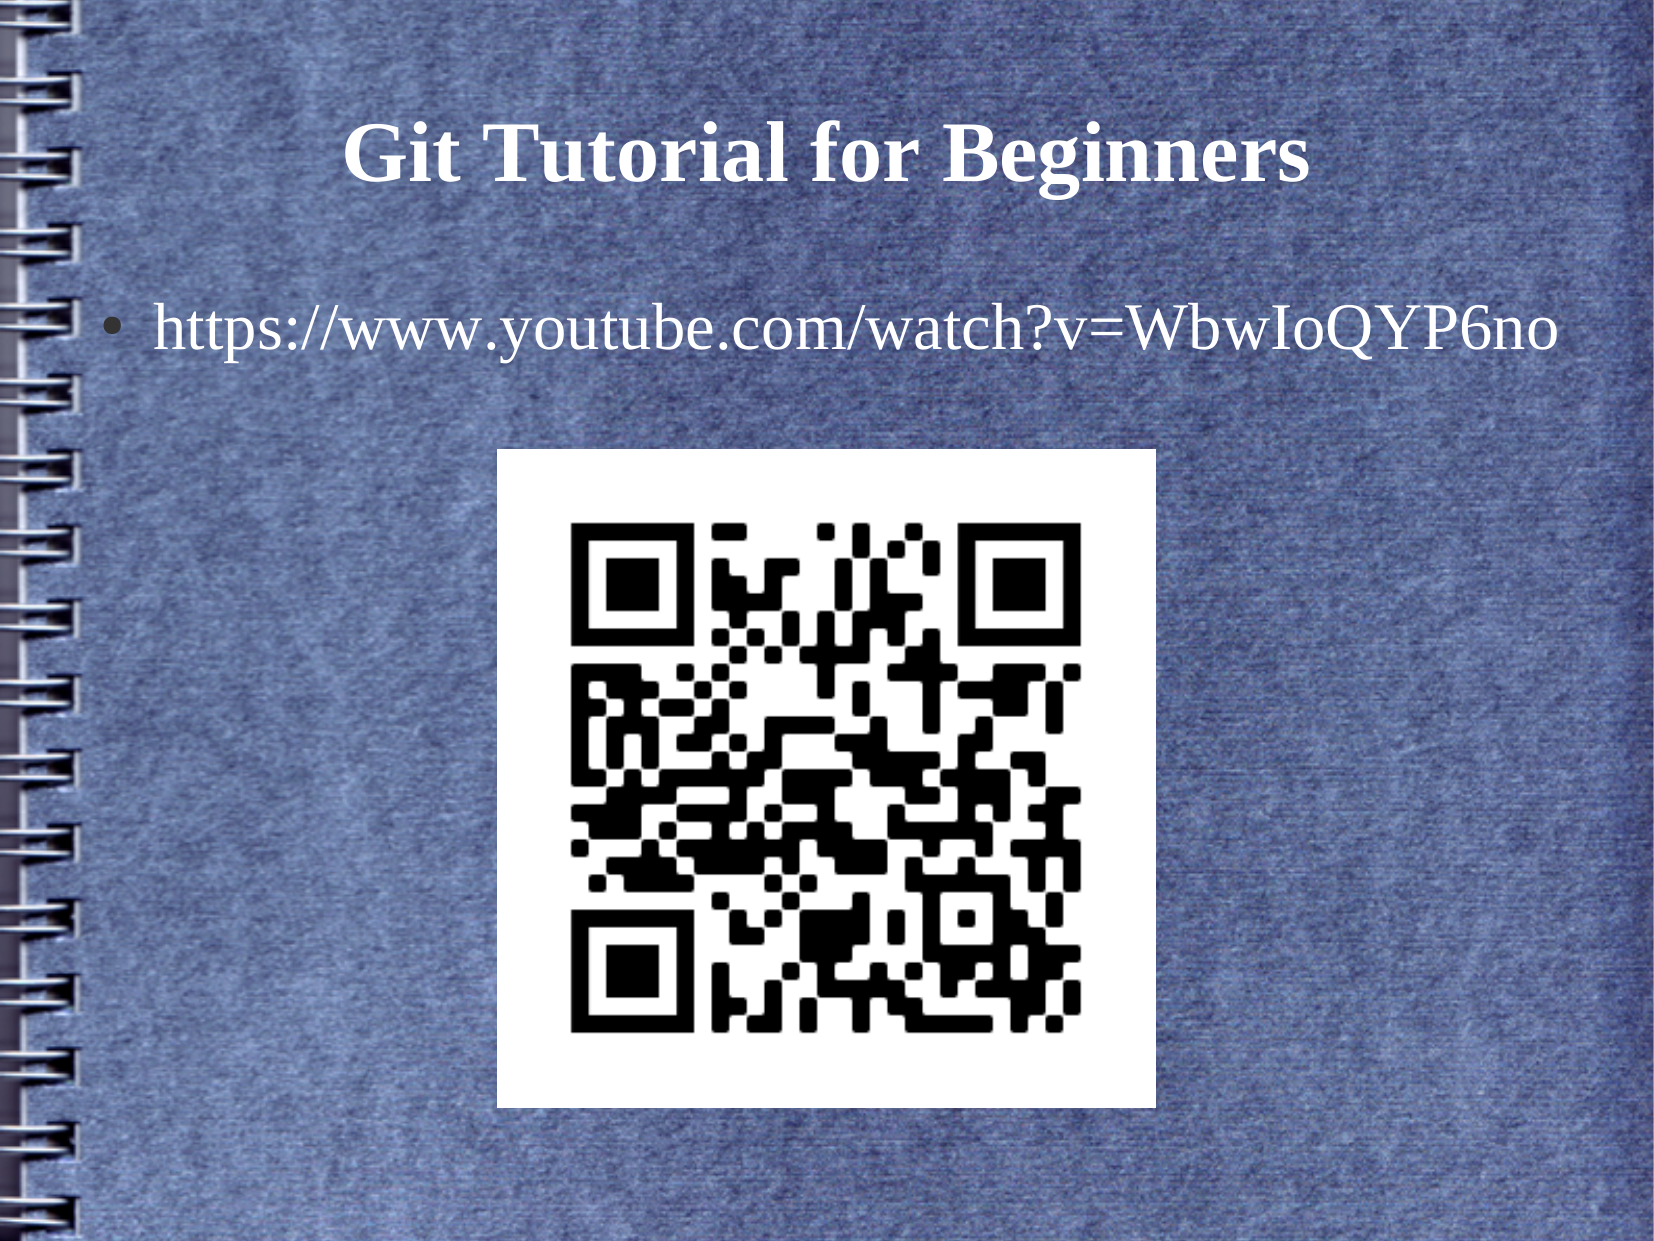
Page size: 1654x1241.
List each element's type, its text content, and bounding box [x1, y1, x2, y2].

picture [0, 0, 1654, 1241]
title Git Tutorial for Beginners [82, 49, 1571, 257]
list https://www.youtube.com/watch?v=WbwIoQYP6no [82, 290, 1571, 436]
